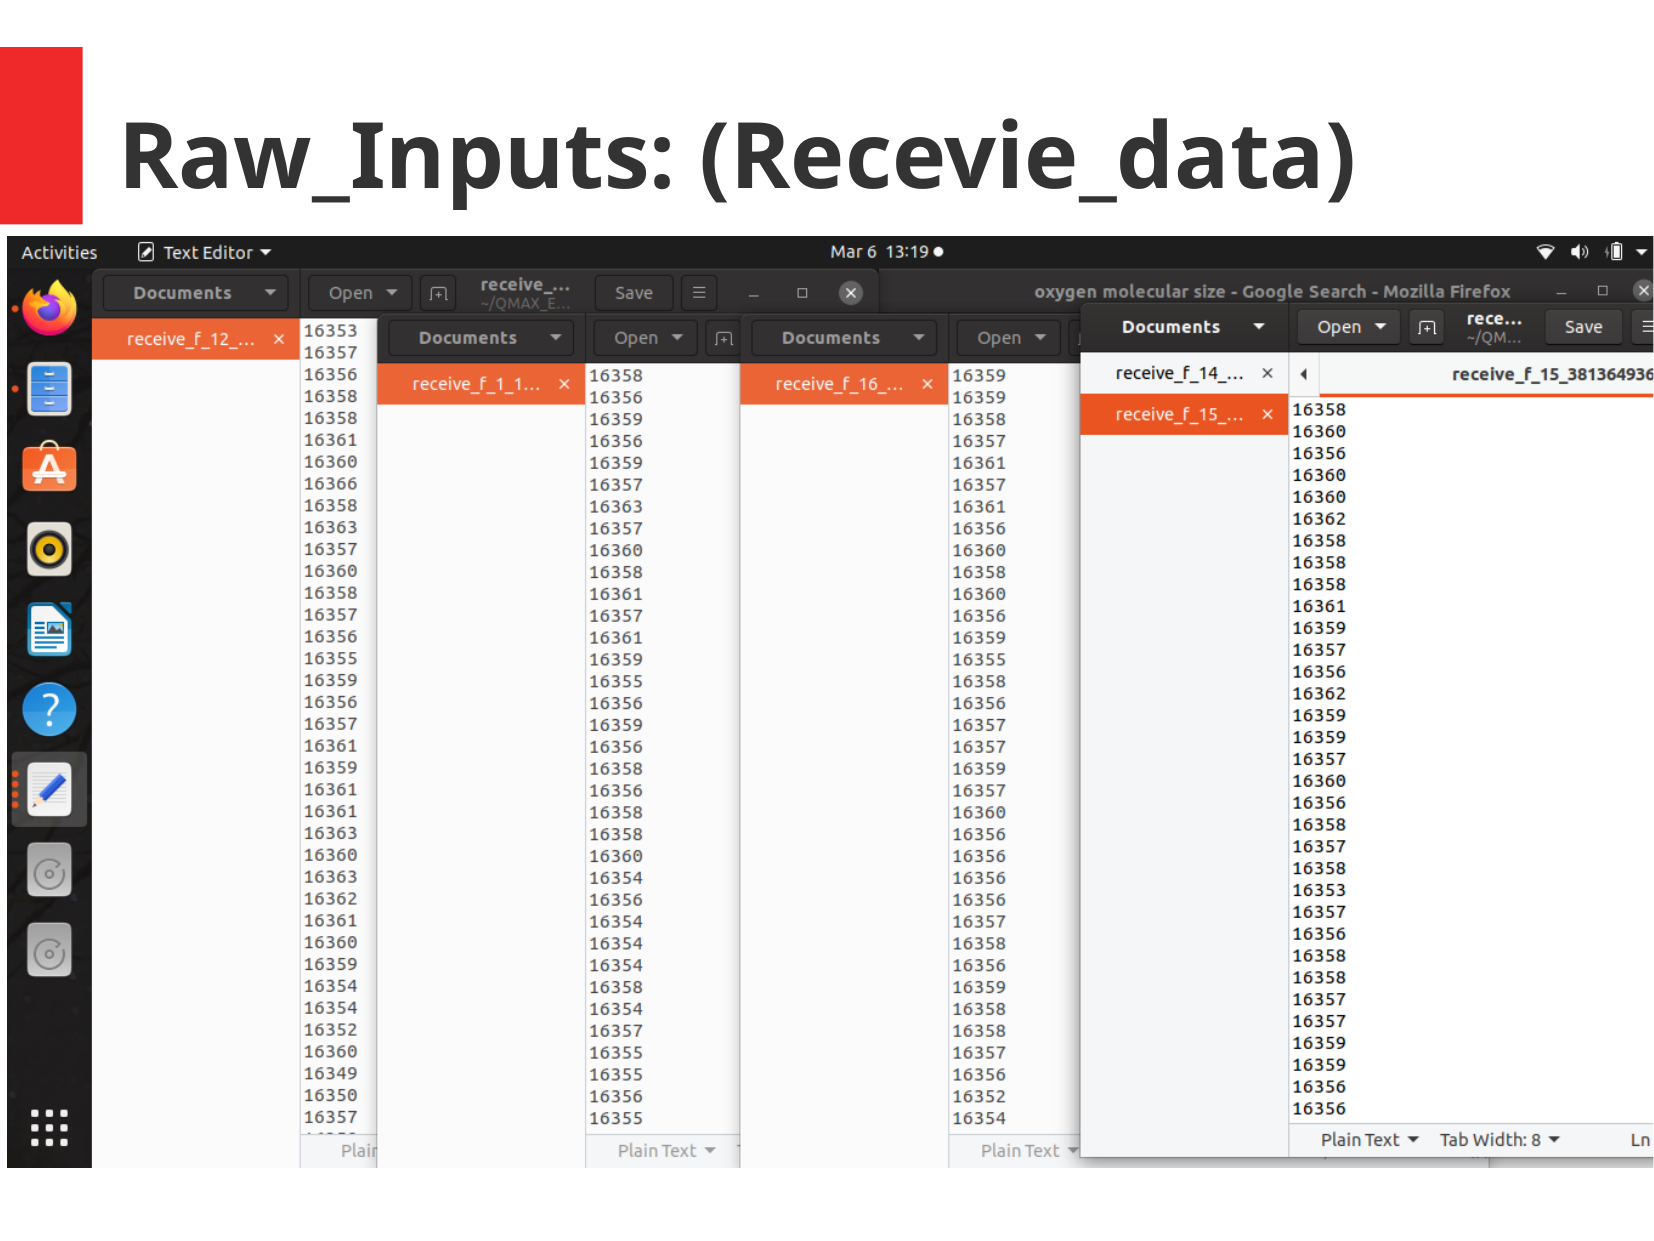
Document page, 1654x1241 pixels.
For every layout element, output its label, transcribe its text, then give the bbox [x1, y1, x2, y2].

picture [7, 236, 1654, 1169]
title Raw_Inputs: (Recevie_data) [118, 49, 1571, 236]
